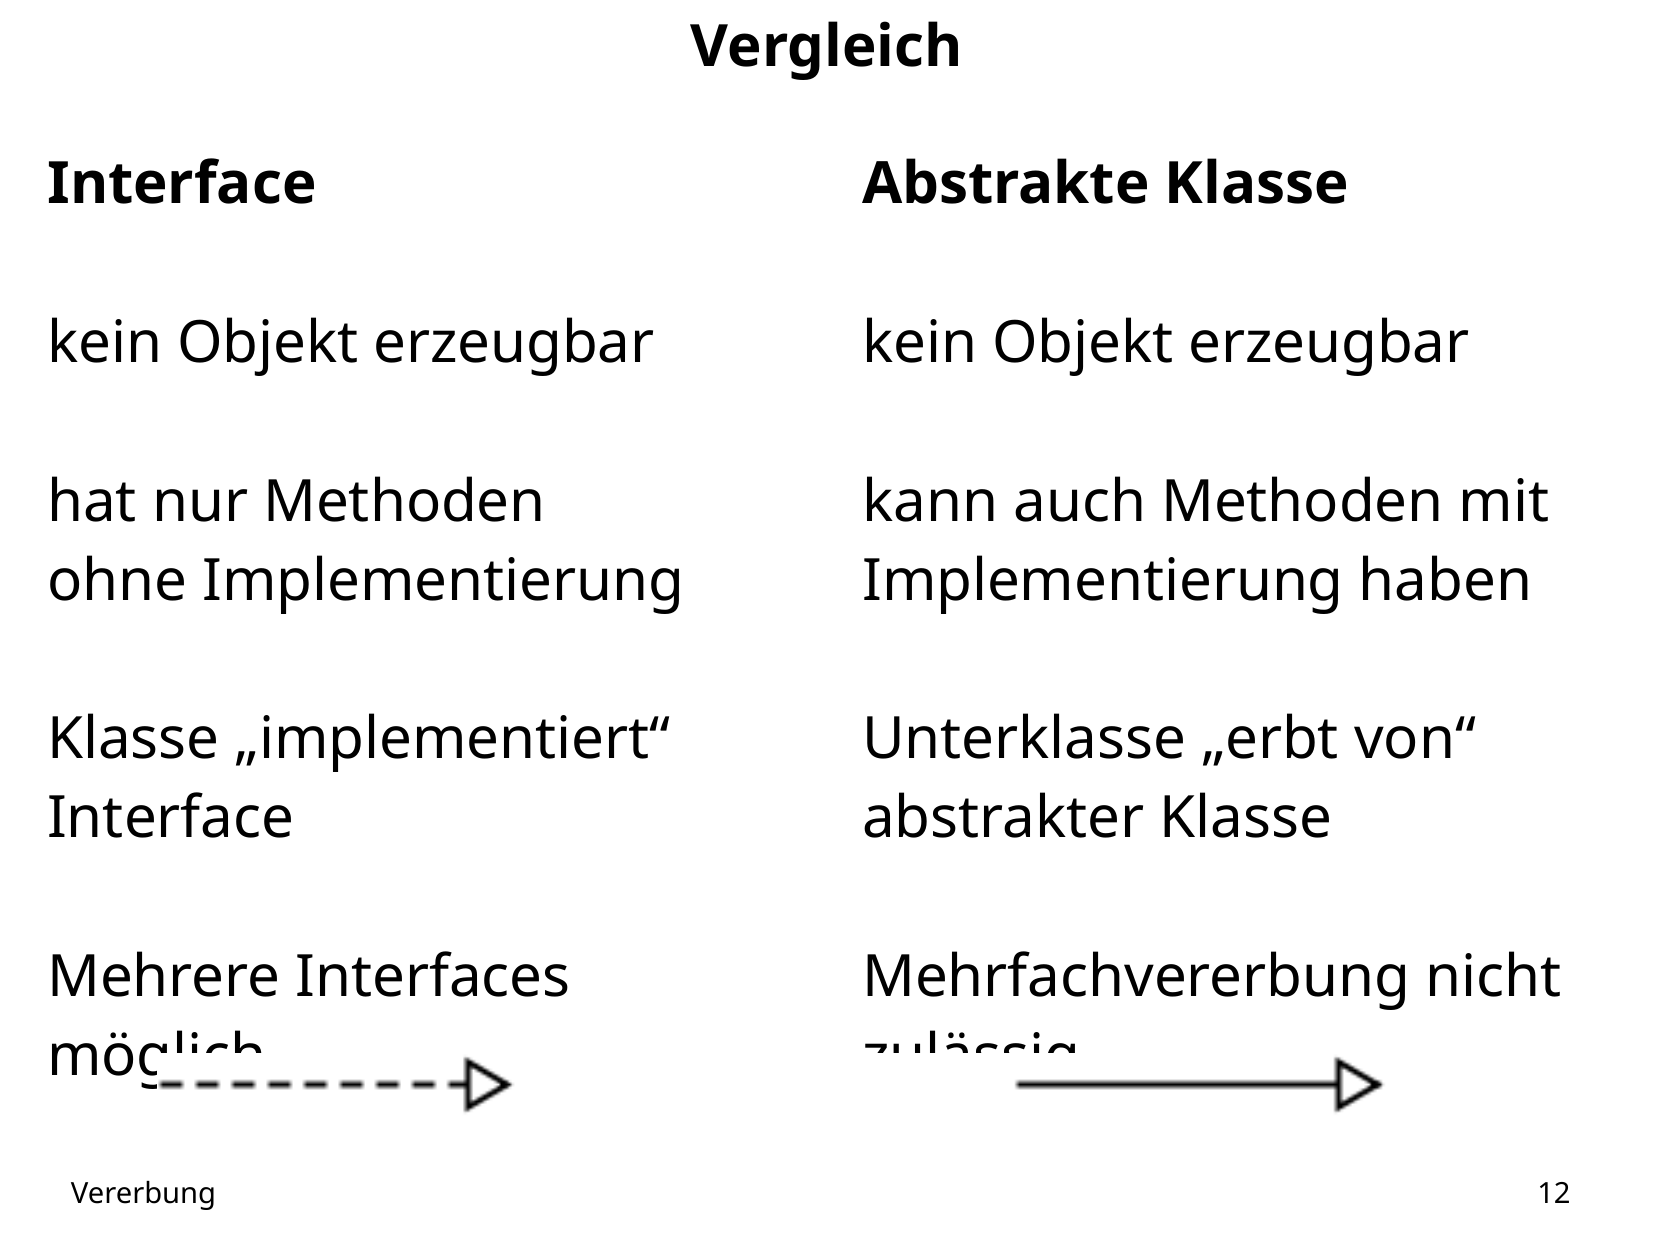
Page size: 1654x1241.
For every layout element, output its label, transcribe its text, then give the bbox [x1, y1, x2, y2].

picture [157, 1053, 1388, 1118]
list Interface kein Objekt erzeugbar hat nur Methoden ohne Implementierung Klasse „implementiert“ Interface Mehrere Interfaces möglich [47, 141, 815, 1158]
list Abstrakte Klasse kein Objekt erzeugbar kann auch Methoden mit Implementierung haben Unterklasse „erbt von“ abstrakter Klasse Mehrfachvererbung nicht zulässig [862, 141, 1630, 1158]
title Vergleich [0, 5, 1654, 83]
